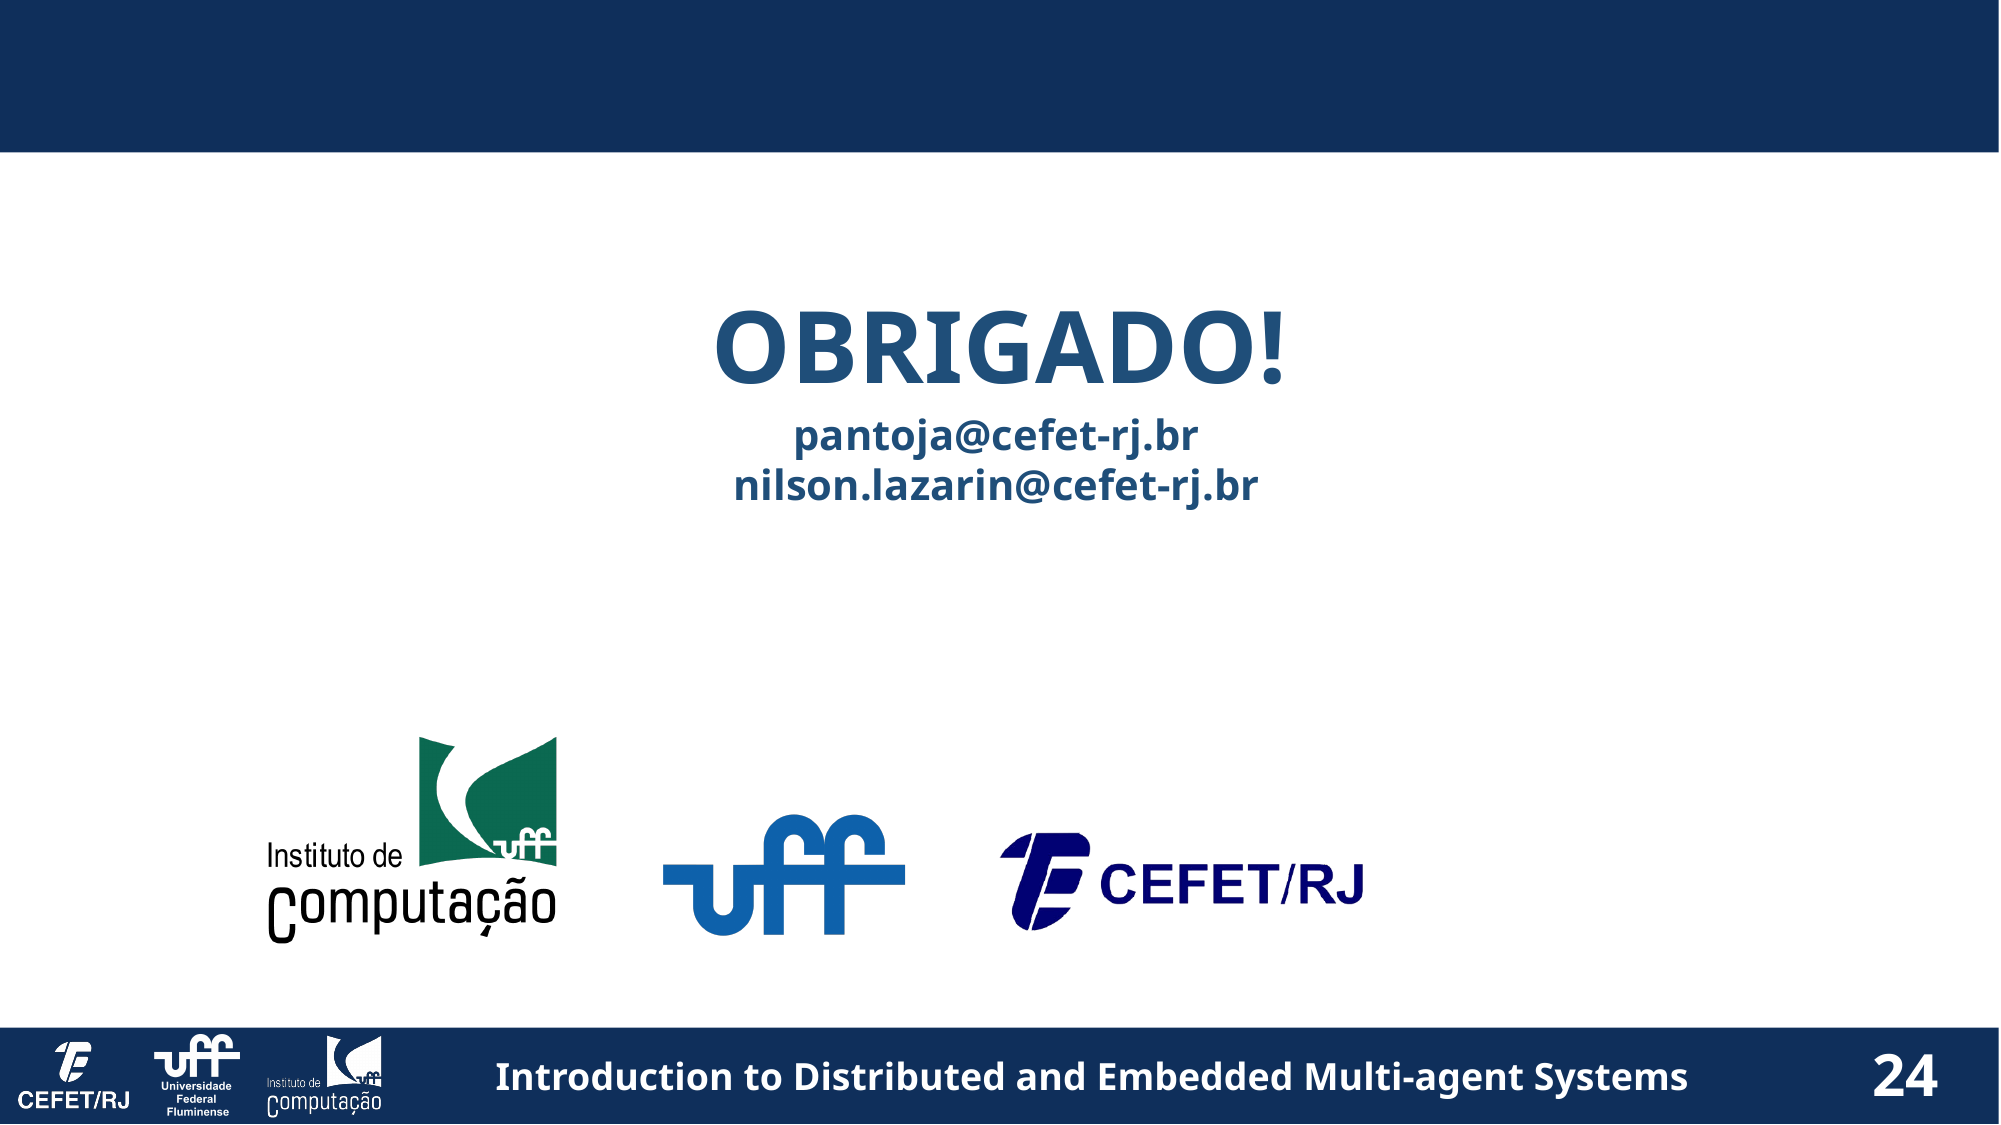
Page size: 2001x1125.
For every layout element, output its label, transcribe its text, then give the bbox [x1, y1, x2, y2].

picture [265, 734, 560, 945]
picture [265, 1033, 383, 1118]
text_box OBRIGADO! [627, 276, 1371, 412]
picture [660, 812, 908, 939]
picture [153, 1033, 241, 1121]
text_box pantoja@cefet-rj.br nilson.lazarin@cefet-rj.br [718, 401, 1276, 517]
picture [999, 832, 1369, 931]
picture [18, 1021, 129, 1125]
